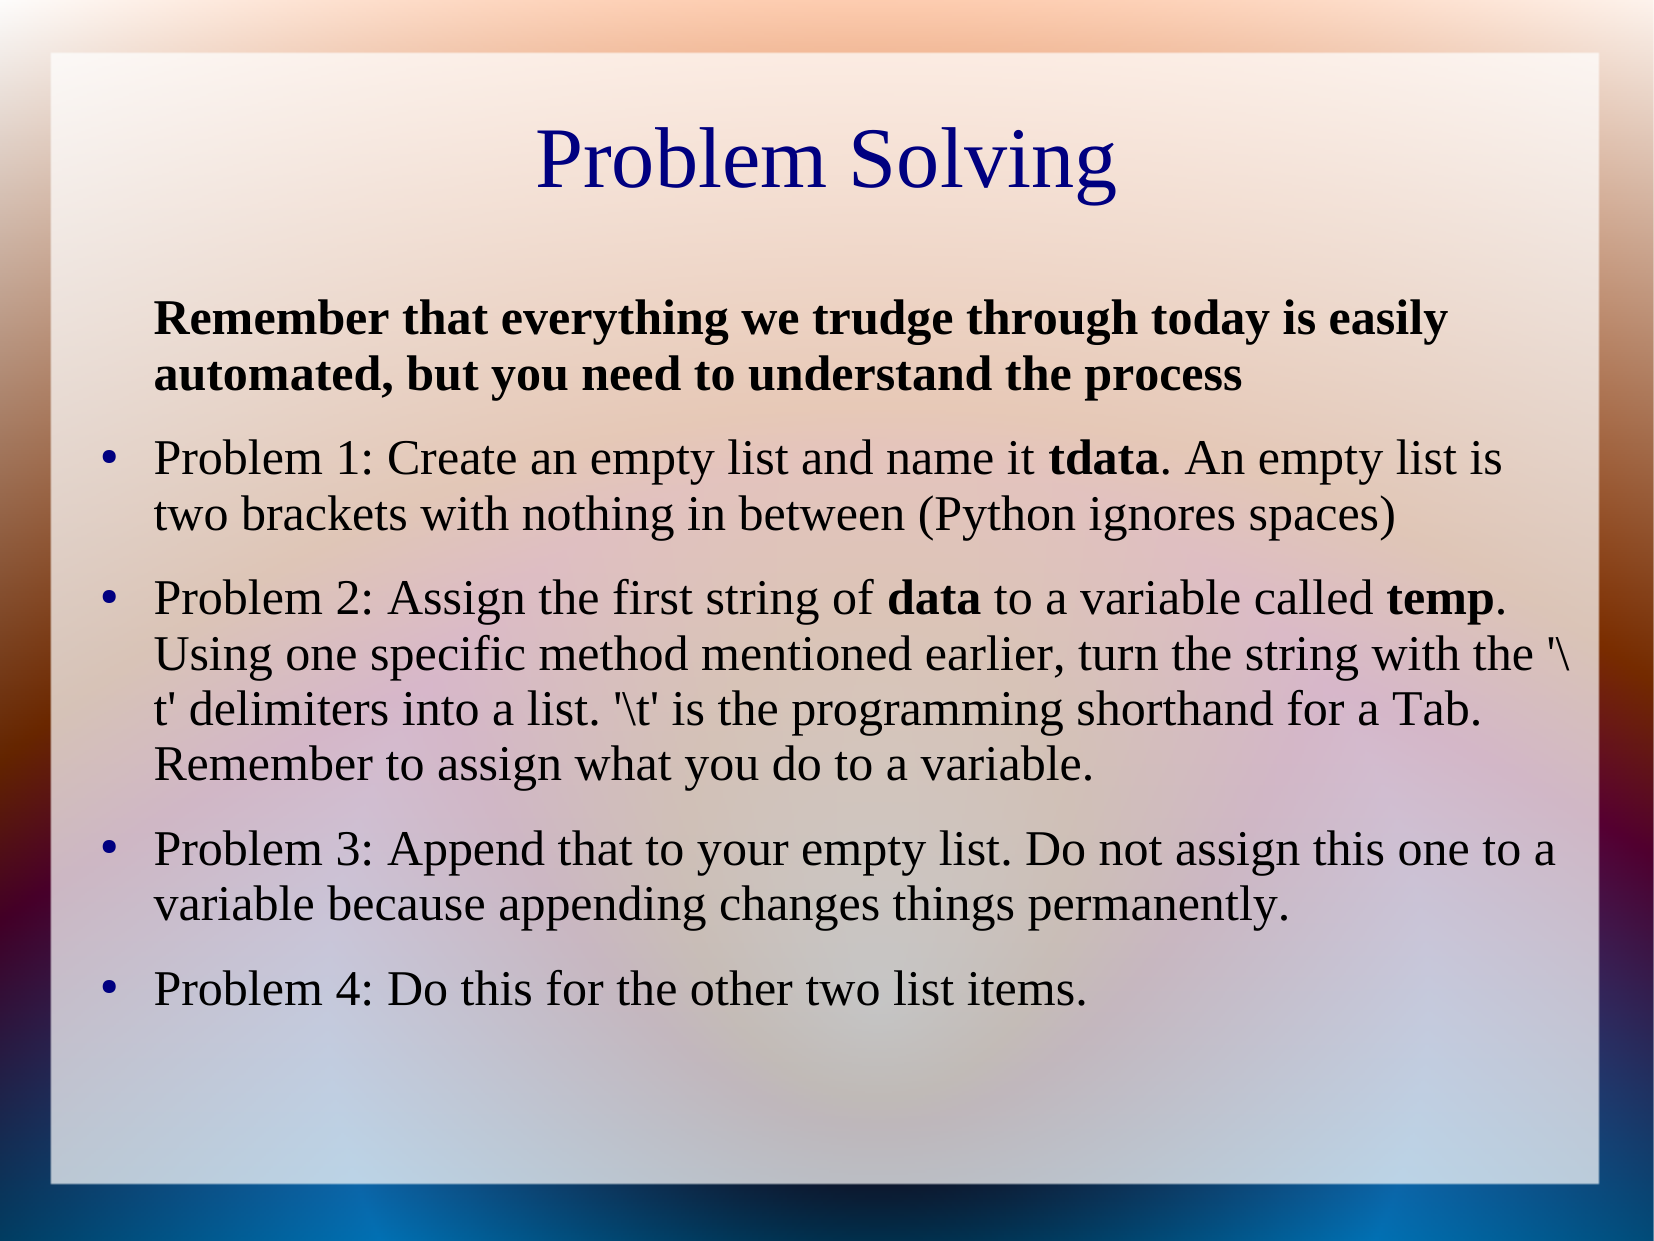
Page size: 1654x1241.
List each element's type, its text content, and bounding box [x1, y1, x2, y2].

picture [0, 0, 1654, 1241]
list Remember that everything we trudge through today is easily automated, but you need to understand the process Problem 1: Create an empty list and name it tdata. An empty list is two brackets with nothing in between (Python ignores spaces) Problem 2: Assign the first string of data to a variable called temp. Using one specific method mentioned earlier, turn the string with the '\t' delimiters into a list. '\t' is the programming shorthand for a Tab. Remember to assign what you do to a variable. Problem 3: Append that to your empty list. Do not assign this one to a variable because appending changes things permanently. Problem 4: Do this for the other two list items. [82, 290, 1571, 1017]
title Problem Solving [82, 55, 1571, 263]
